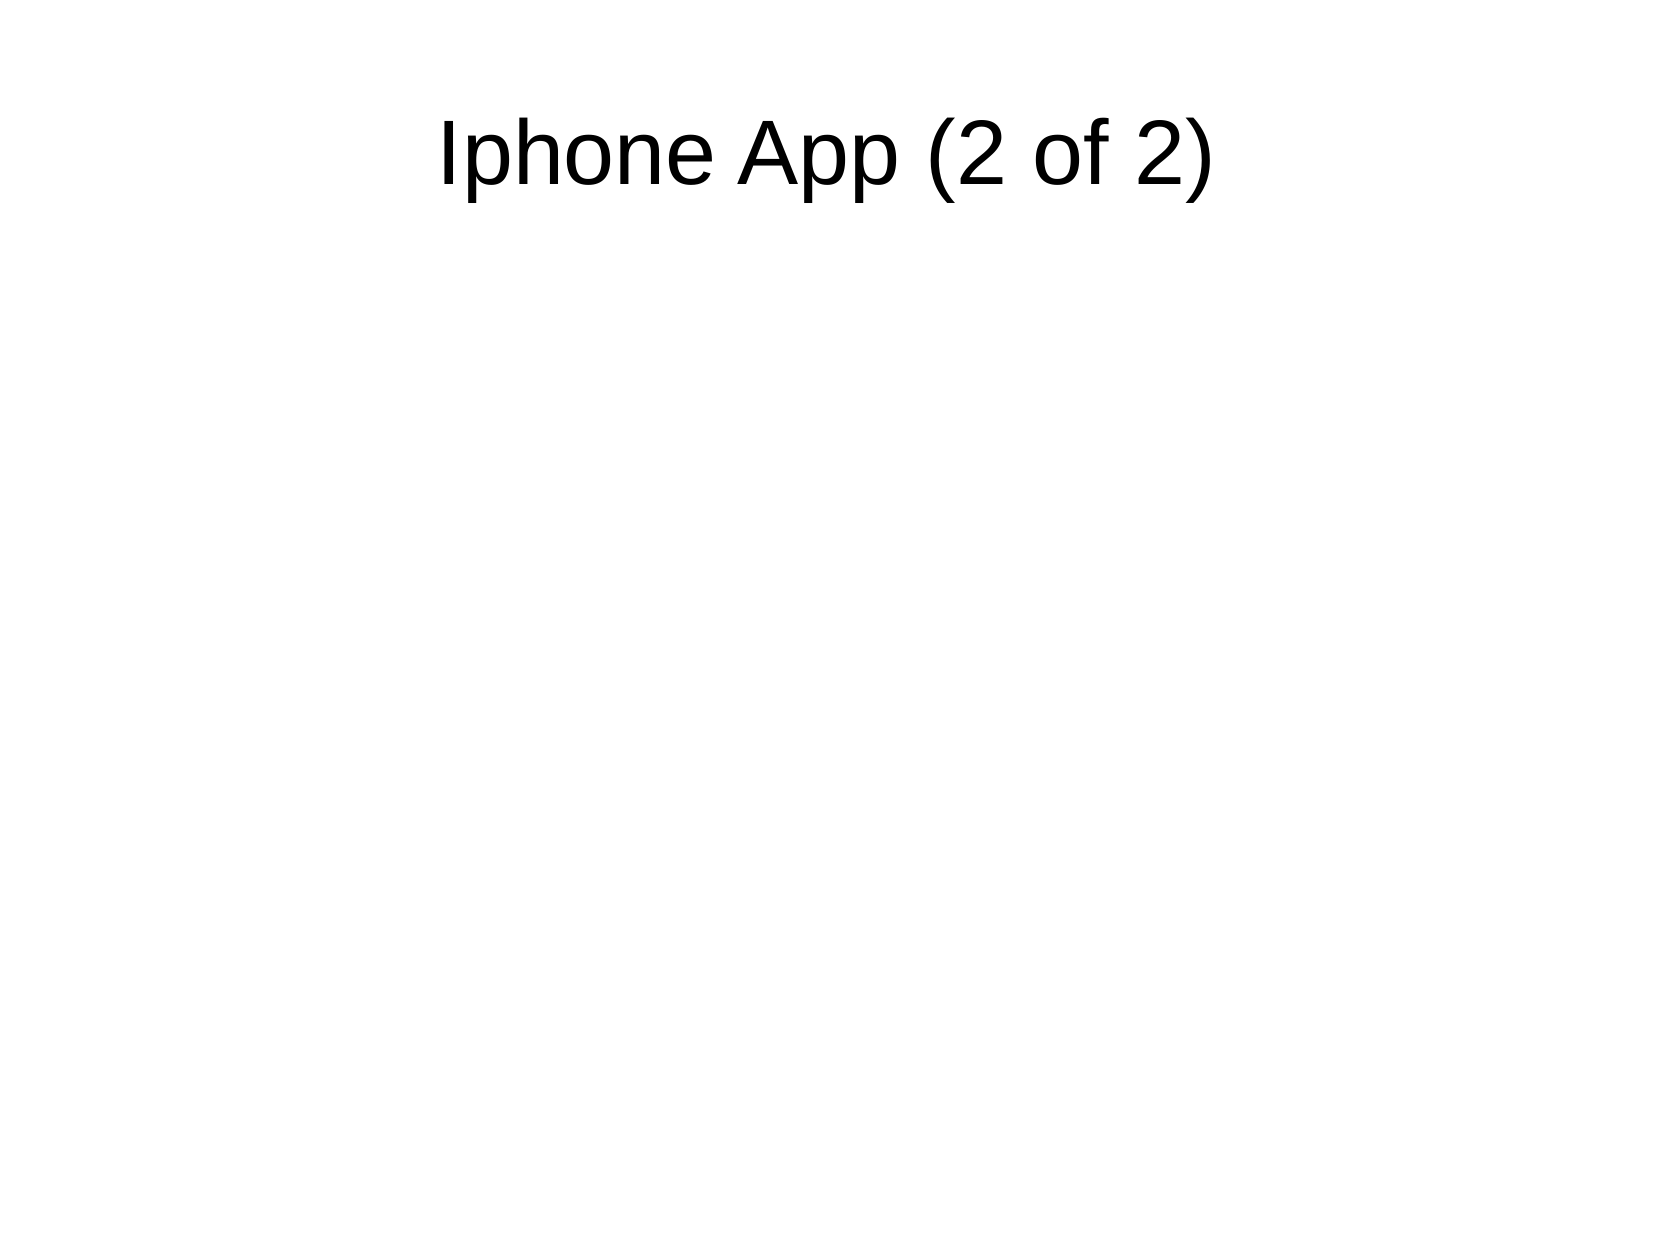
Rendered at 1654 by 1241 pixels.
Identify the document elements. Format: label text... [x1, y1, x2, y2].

title Iphone App (2 of 2) [82, 56, 1571, 250]
